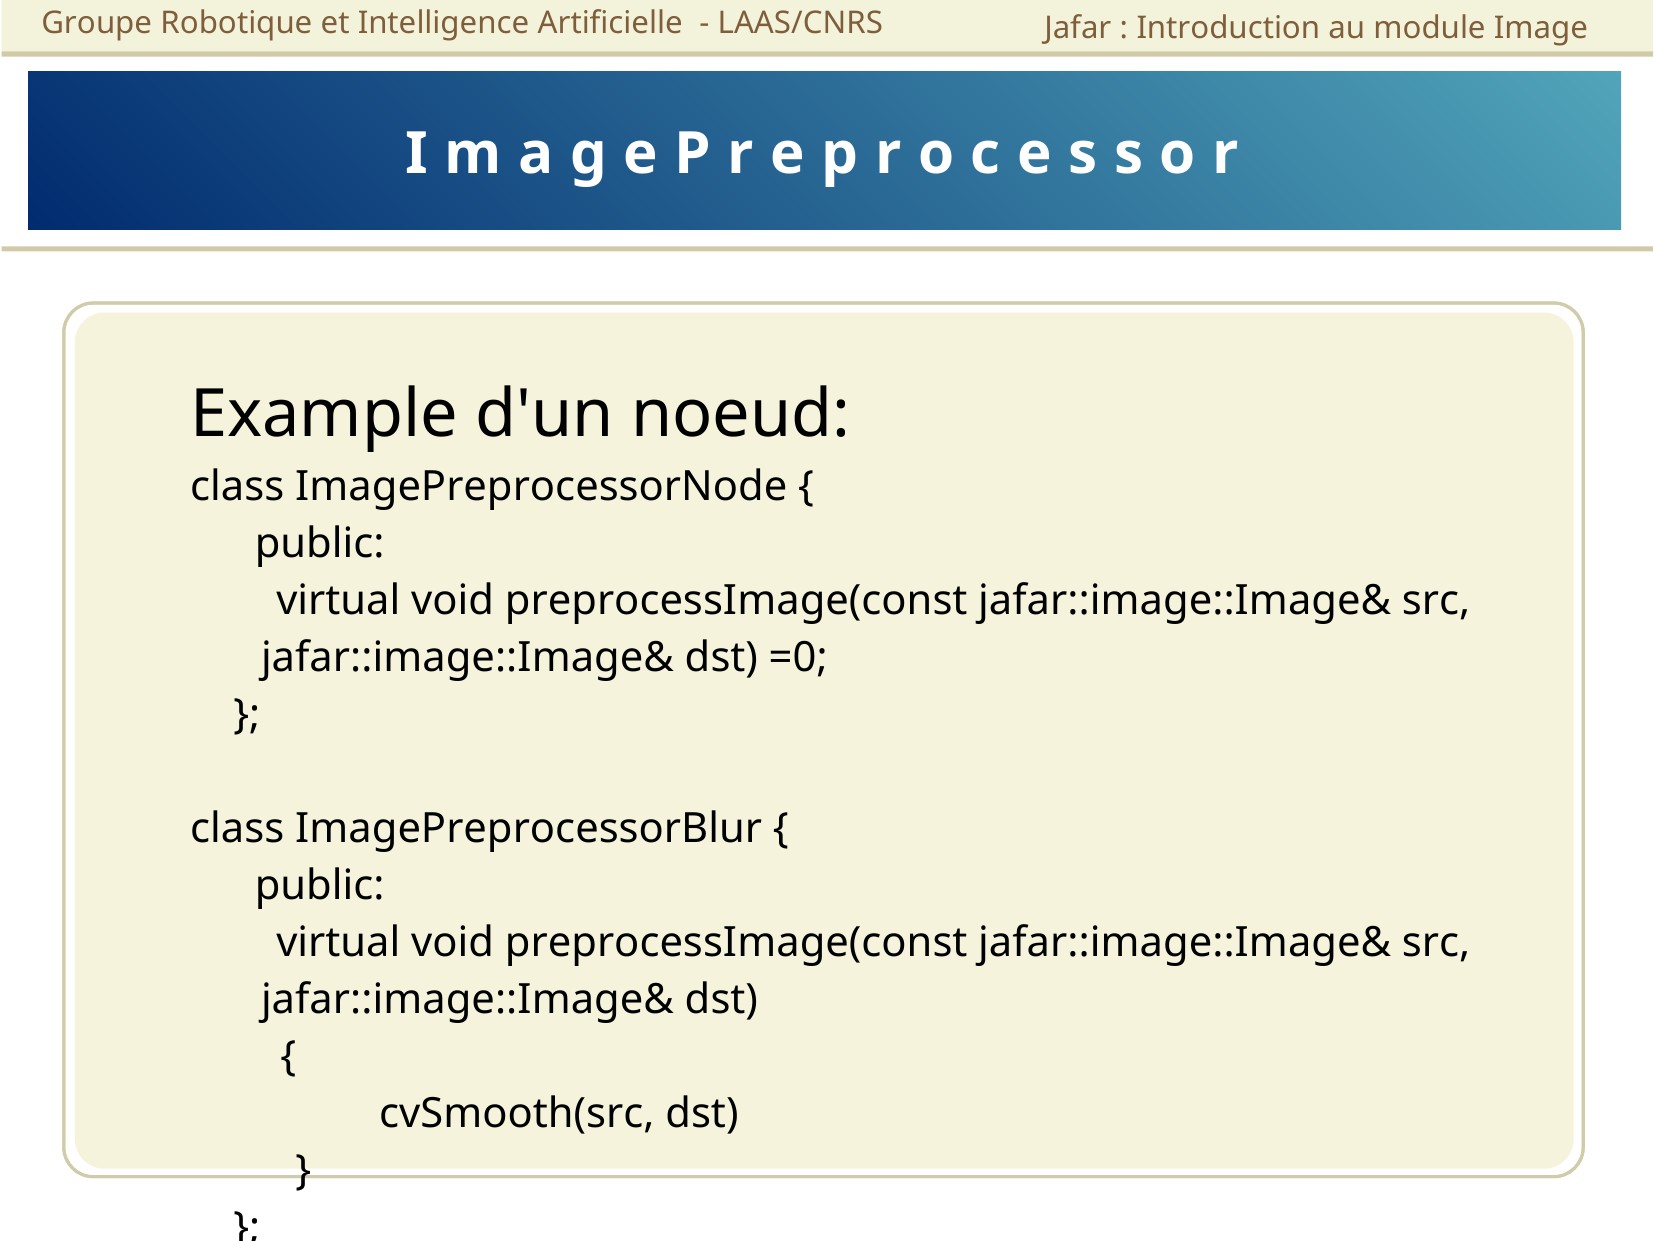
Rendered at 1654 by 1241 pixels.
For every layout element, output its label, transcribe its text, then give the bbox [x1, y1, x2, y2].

title ImagePreprocessor [57, 81, 1587, 221]
list Example d'un noeud: class ImagePreprocessorNode { public: virtual void preprocessImage(const jafar::image::Image& src, jafar::image::Image& dst) =0; }; class ImagePreprocessorBlur { public: virtual void preprocessImage(const jafar::image::Image& src, jafar::image::Image& dst) { cvSmooth(src, dst) } }; [178, 364, 1569, 1147]
